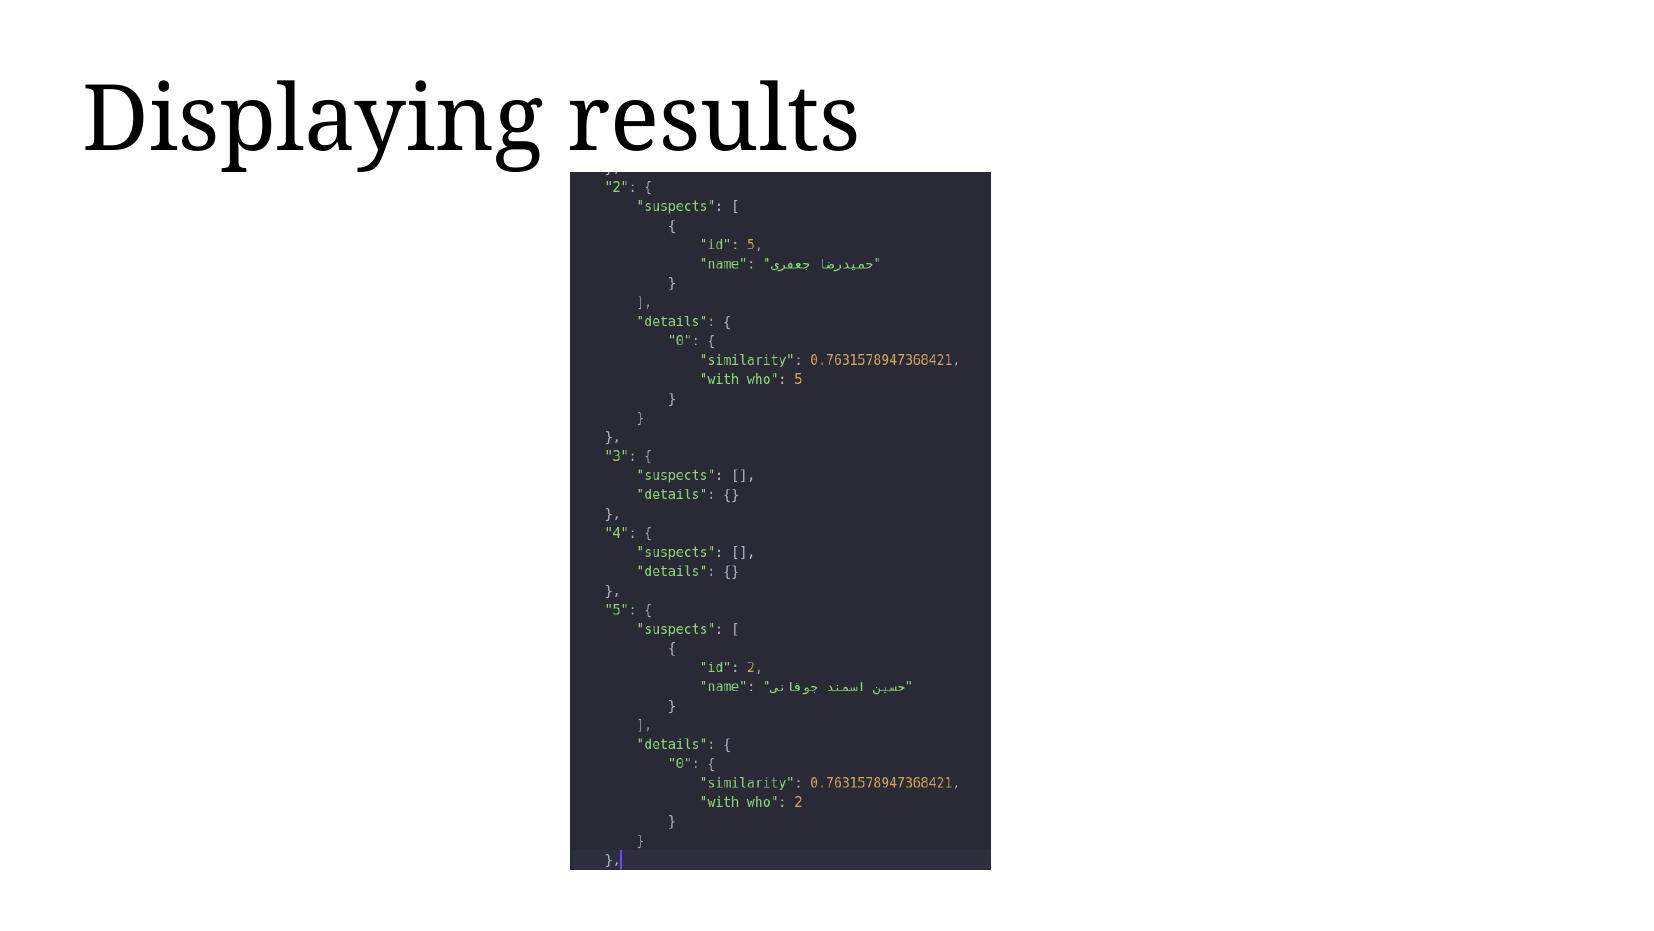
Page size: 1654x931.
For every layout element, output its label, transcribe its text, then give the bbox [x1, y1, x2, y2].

picture [570, 172, 991, 871]
title Displaying results [82, 37, 1571, 193]
